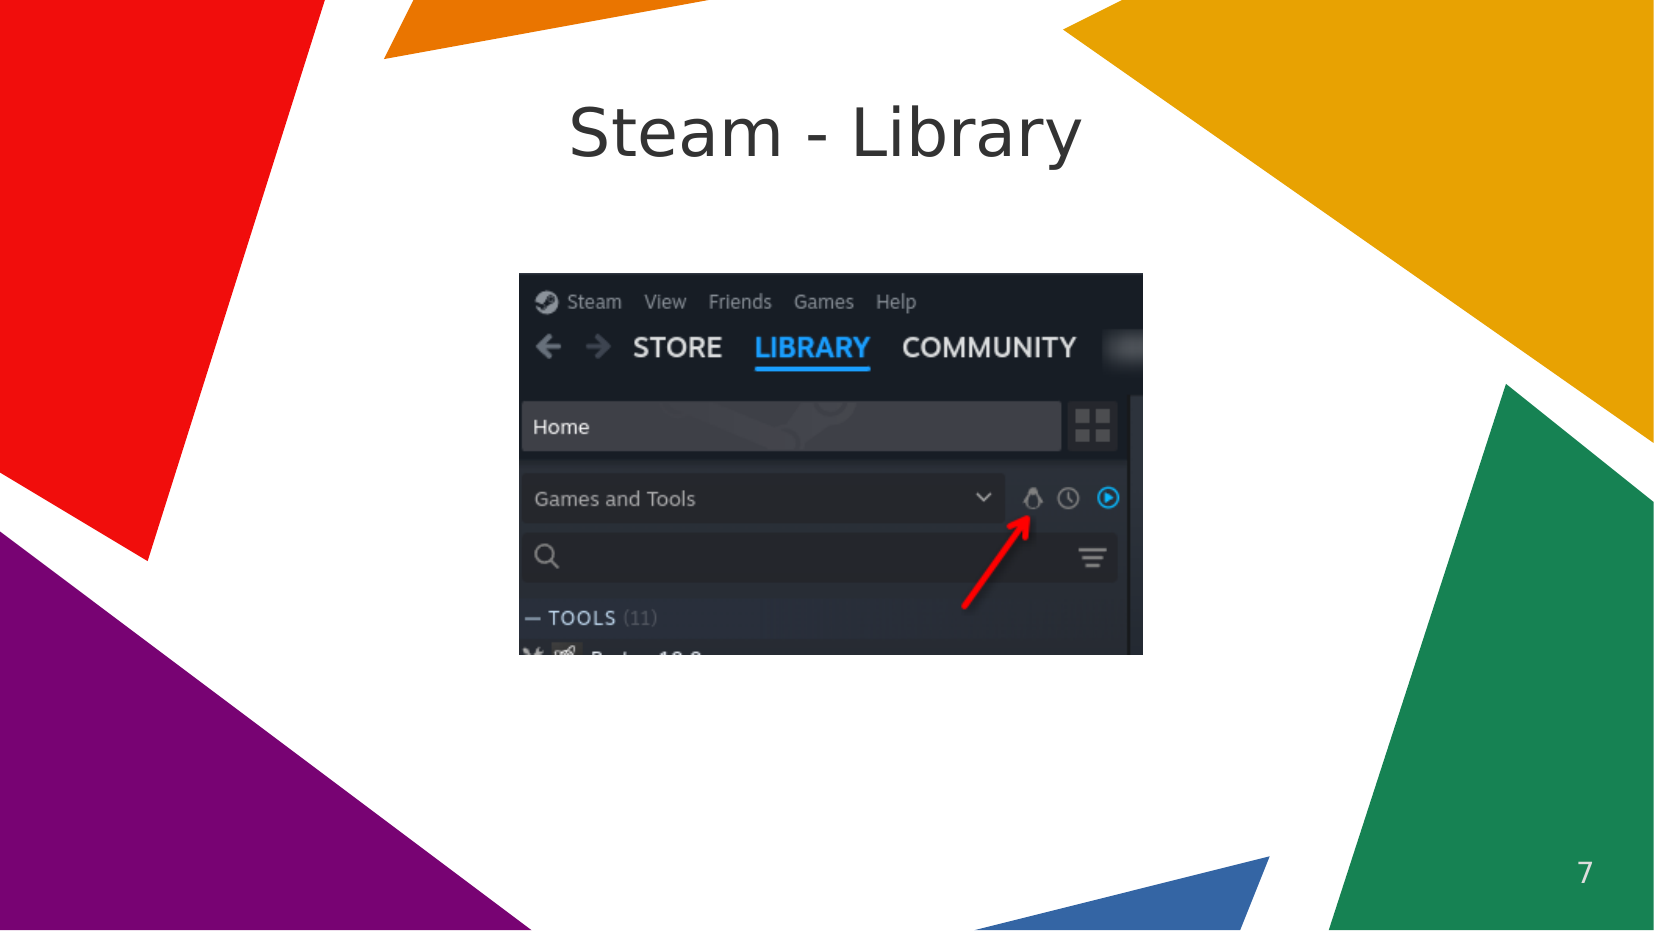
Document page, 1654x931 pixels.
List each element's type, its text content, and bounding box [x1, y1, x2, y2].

picture [519, 273, 1143, 655]
title Steam - Library [295, 59, 1359, 207]
